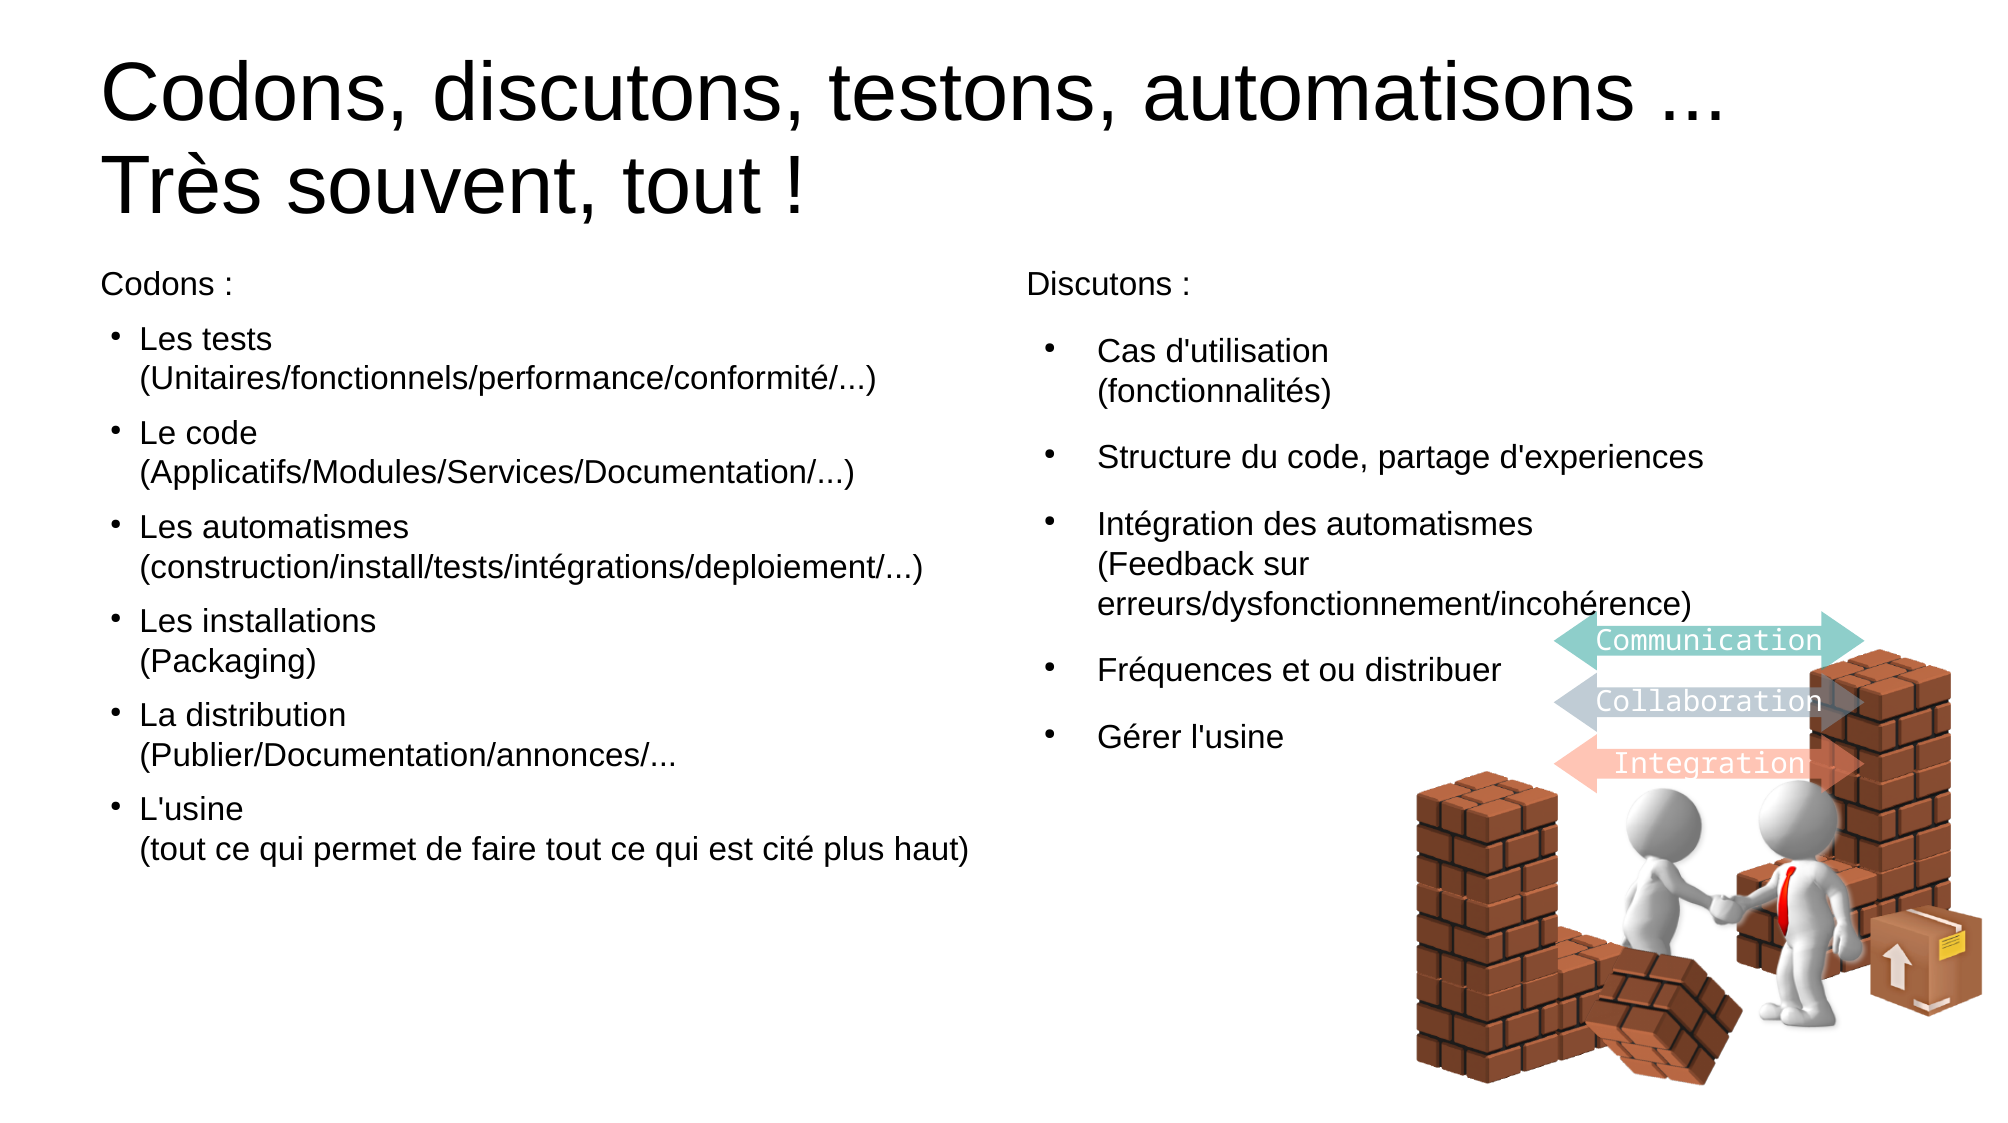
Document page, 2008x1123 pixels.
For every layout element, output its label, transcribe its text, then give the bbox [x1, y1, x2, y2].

title Codons, discutons, testons, automatisons ... Très souvent, tout ! [100, 44, 1908, 233]
list Codons : Les tests (Unitaires/fonctionnels/performance/conformité/...) Le code (Applicatifs/Modules/Services/Documentation/...) Les automatismes (construction/install/tests/intégrations/deploiement/...) Les installations (Packaging) La distribution (Publier/Documentation/annonces/... L'usine (tout ce qui permet de faire tout ce qui est cité plus haut) [100, 262, 983, 914]
list Discutons : Cas d'utilisation (fonctionnalités) Structure du code, partage d'experiences Intégration des automatismes (Feedback sur erreurs/dysfonctionnement/incohérence) Fréquences et ou distribuer Gérer l'usine [1026, 262, 1909, 914]
picture [1409, 645, 1985, 1111]
